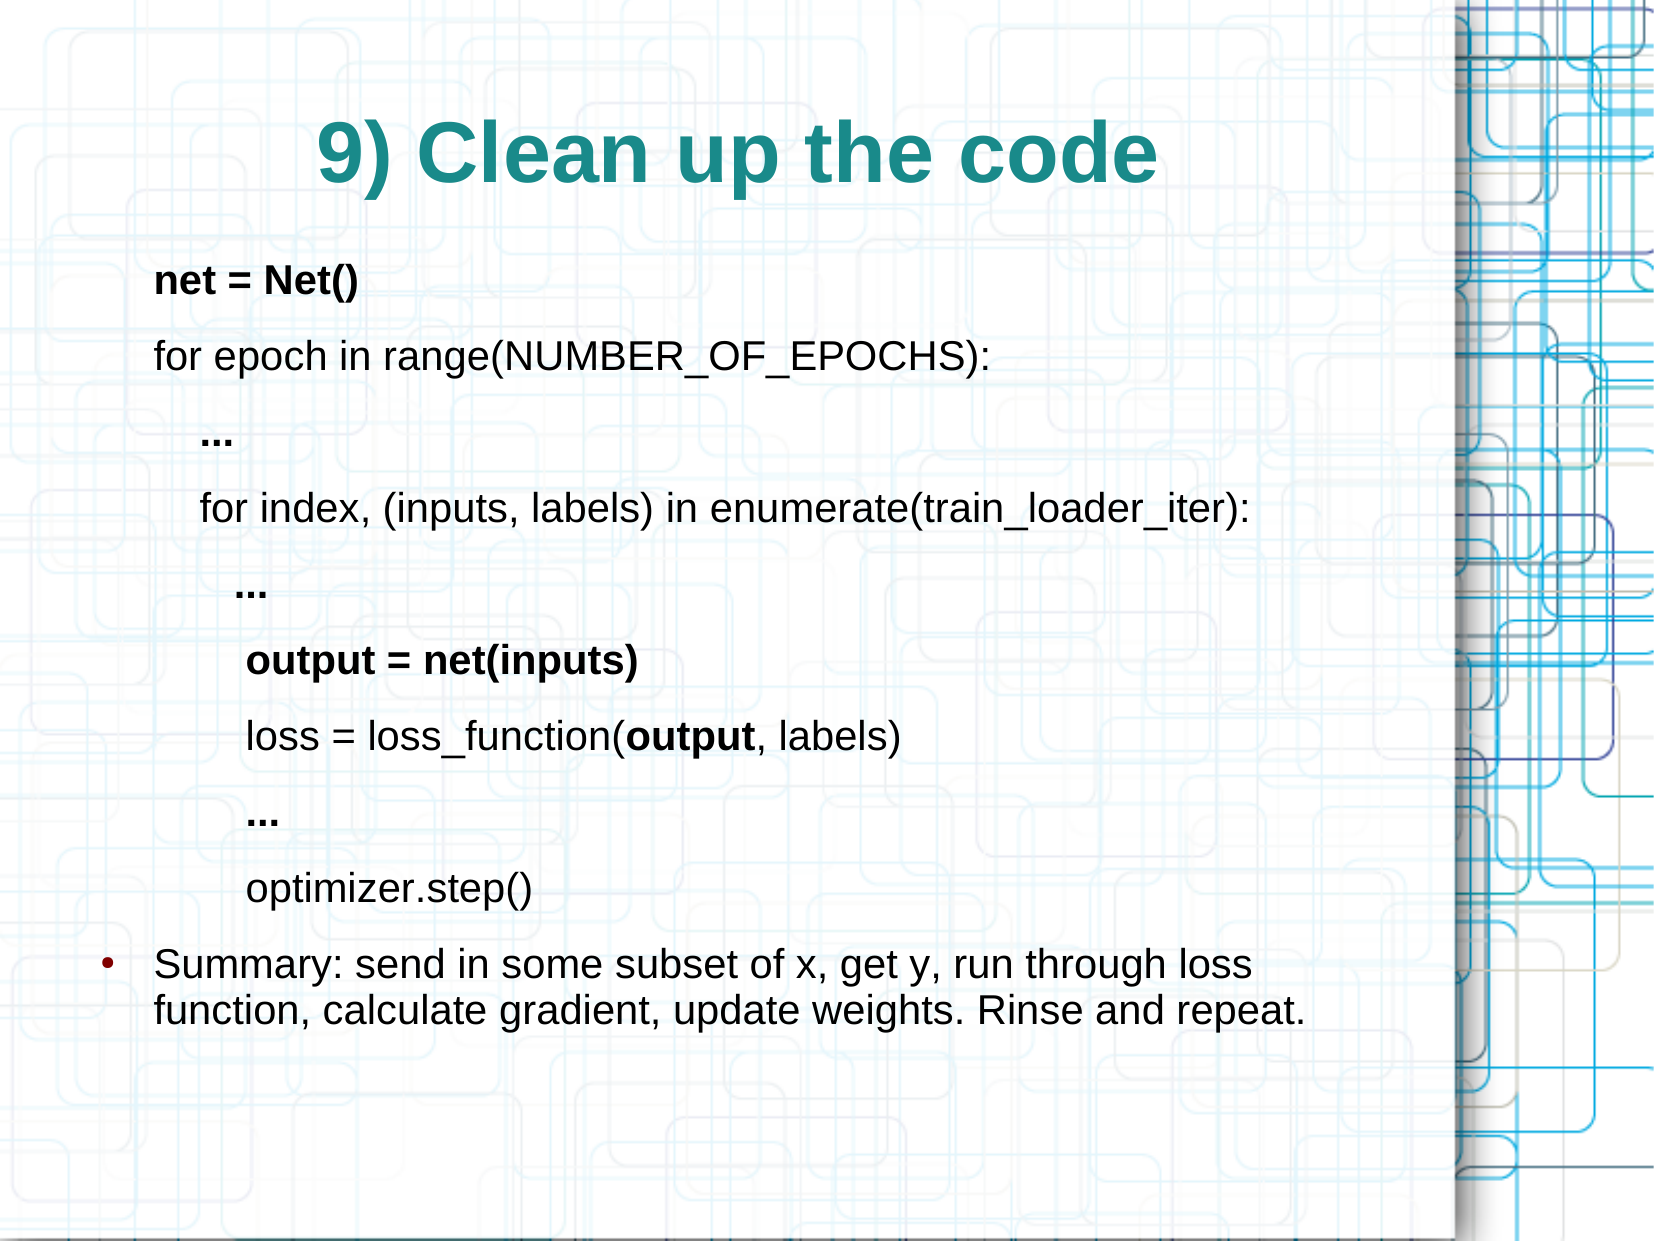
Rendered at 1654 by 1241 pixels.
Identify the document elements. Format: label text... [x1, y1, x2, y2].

list net = Net() for epoch in range(NUMBER_OF_EPOCHS): ... for index, (inputs, labels) in enumerate(train_loader_iter): ... output = net(inputs) loss = loss_function(output, labels) ... optimizer.step() Summary: send in some subset of x, get y, run through loss function, calculate gradient, update weights. Rinse and repeat. [82, 256, 1418, 1241]
title 9) Clean up the code [59, 49, 1418, 257]
picture [0, 0, 1654, 1241]
